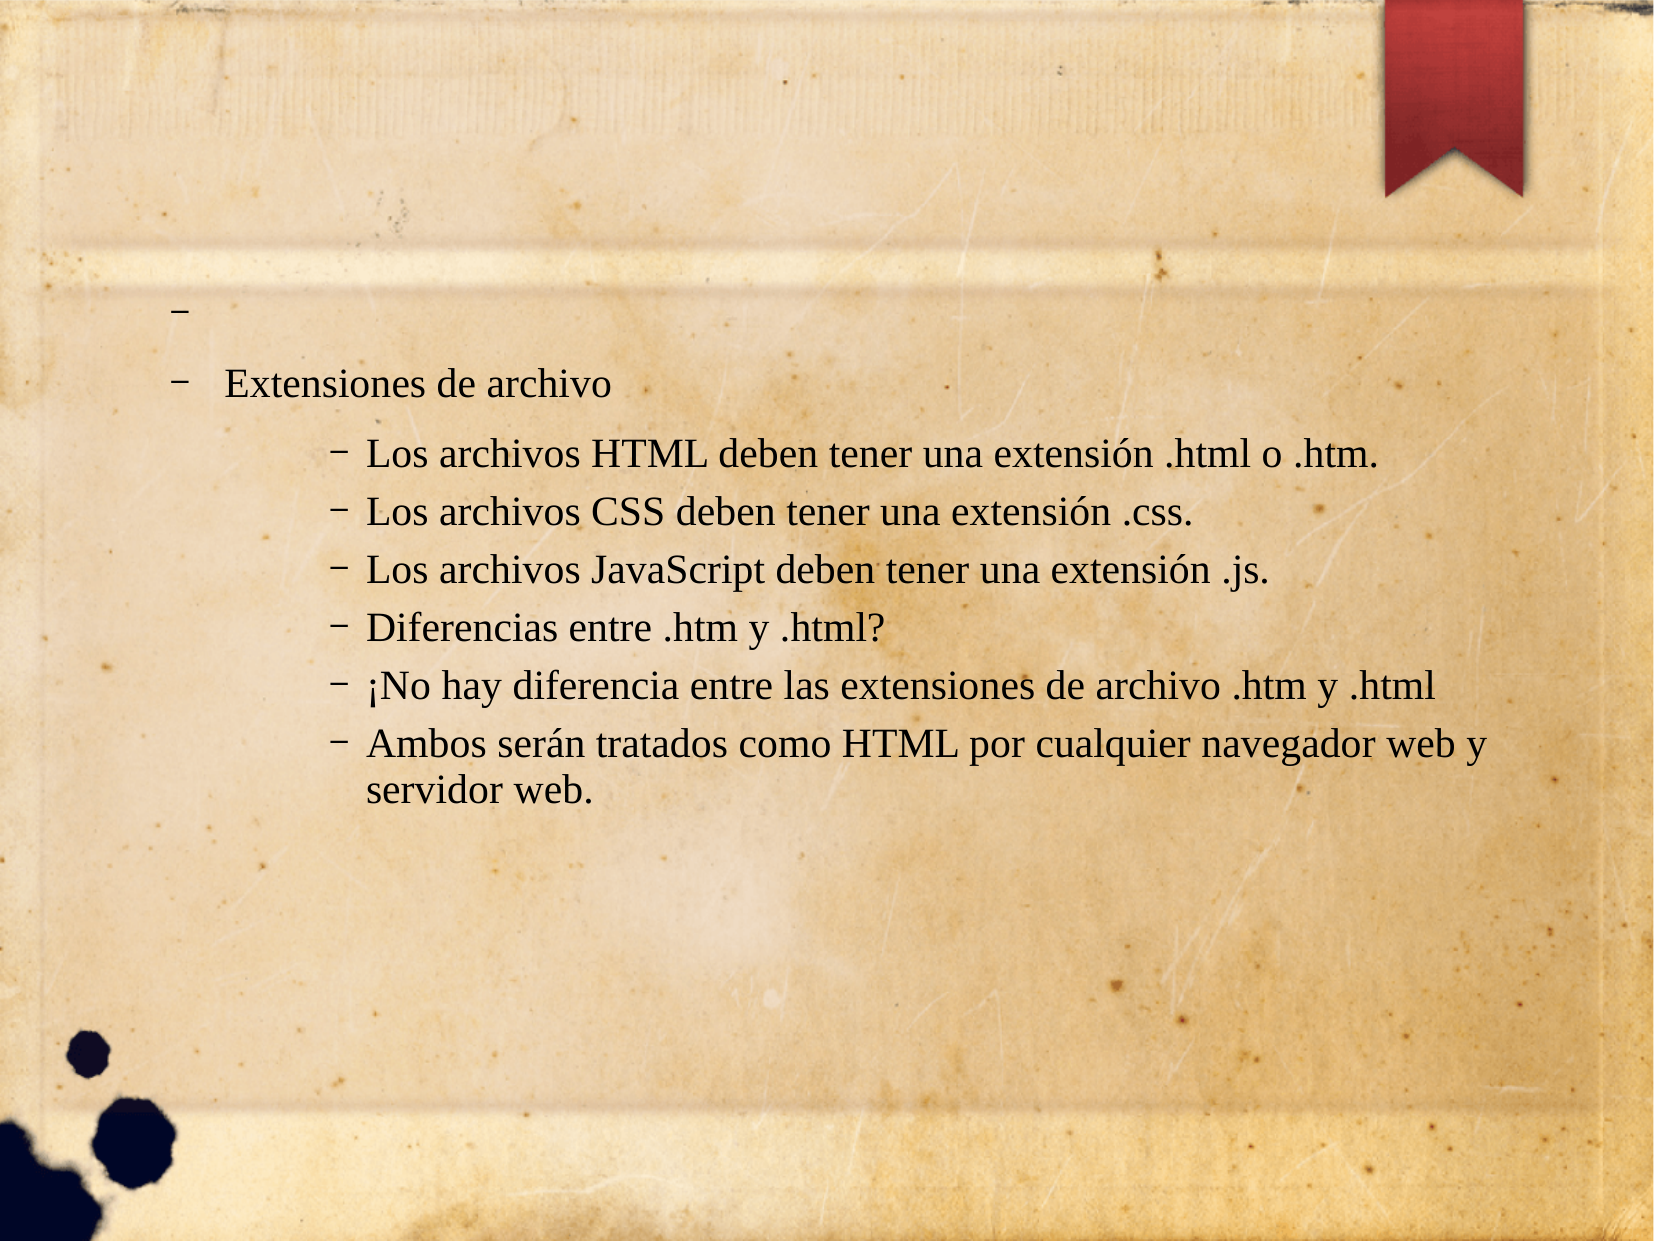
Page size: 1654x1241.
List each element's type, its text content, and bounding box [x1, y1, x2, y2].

list Extensiones de archivo Los archivos HTML deben tener una extensión .html o .htm. Los archivos CSS deben tener una extensión .css. Los archivos JavaScript deben tener una extensión .js. Diferencias entre .htm y .html? ¡No hay diferencia entre las extensiones de archivo .htm y .html Ambos serán tratados como HTML por cualquier navegador web y servidor web. [82, 290, 1538, 1010]
picture [0, 0, 1654, 1241]
